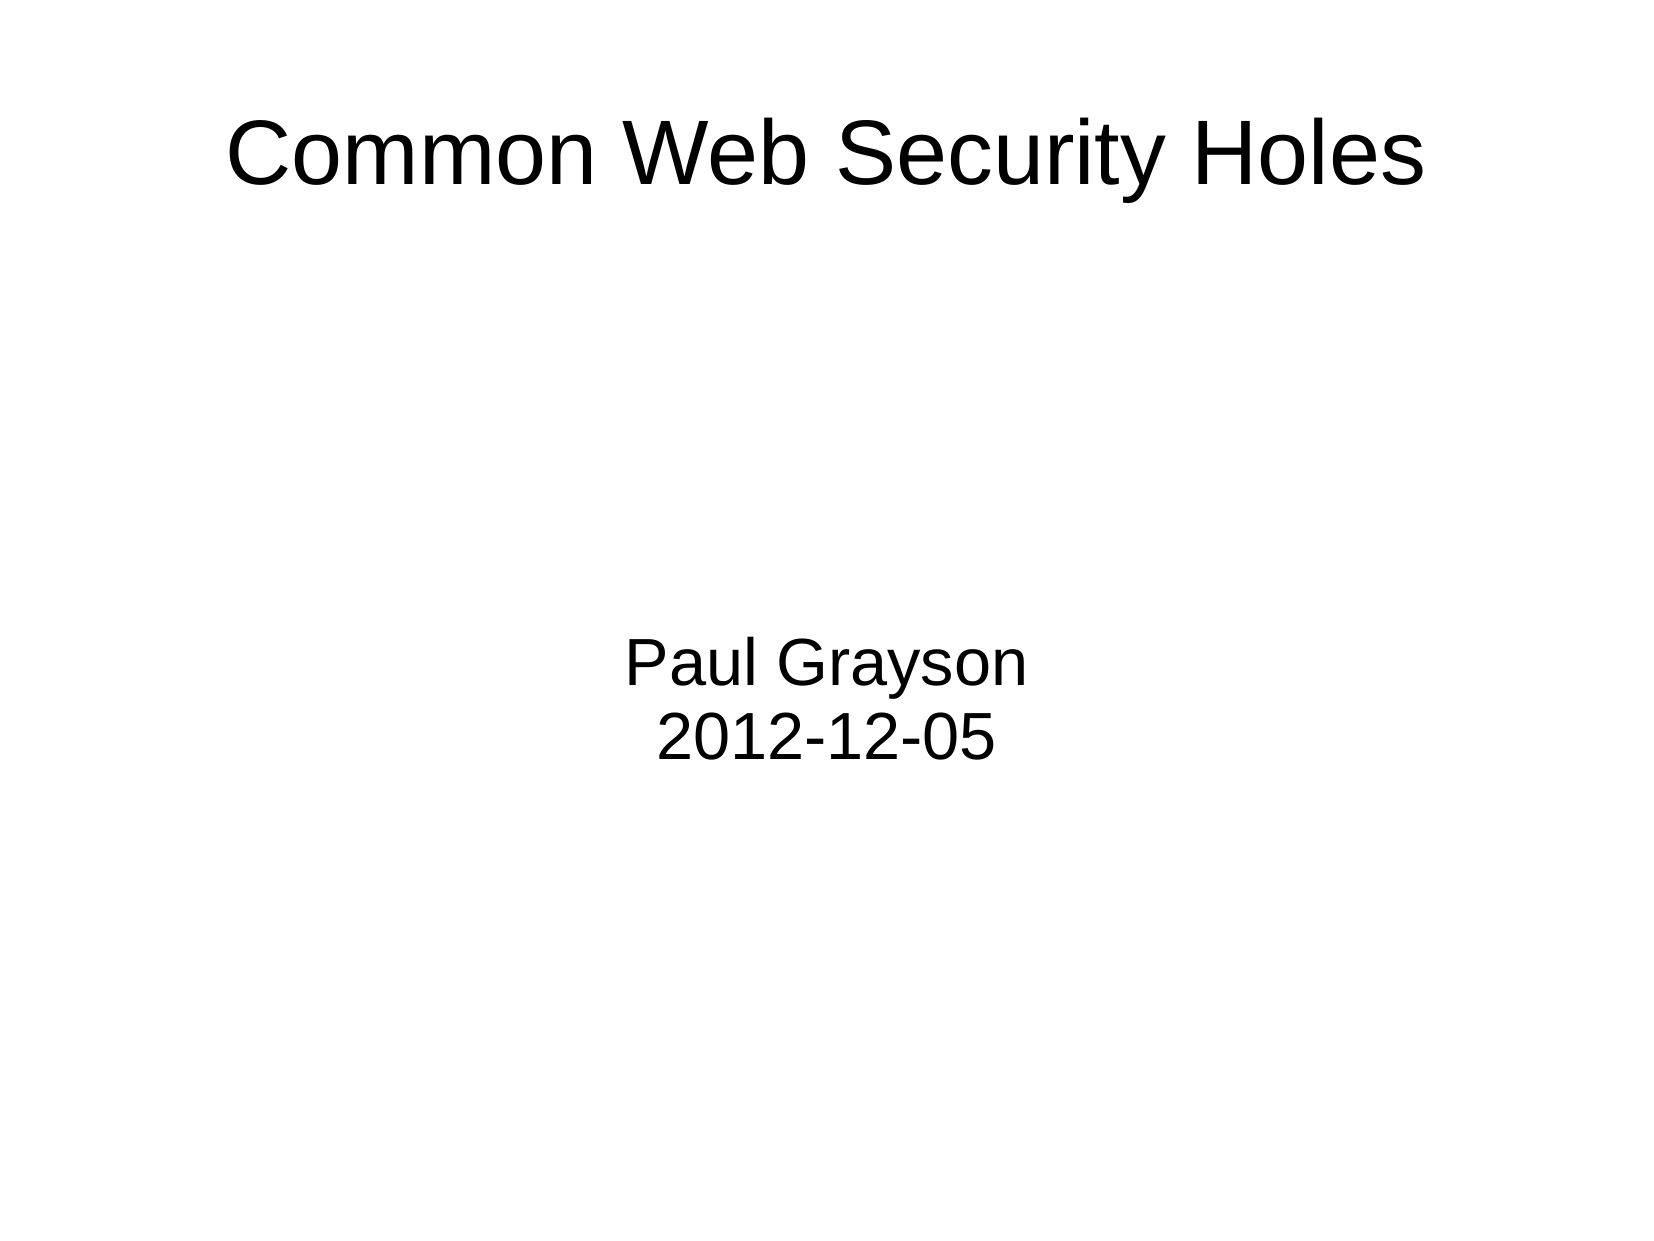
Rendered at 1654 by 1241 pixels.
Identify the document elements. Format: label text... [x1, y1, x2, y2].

subtitle Paul Grayson 2012-12-05 [82, 290, 1571, 1109]
title Common Web Security Holes [82, 49, 1571, 257]
